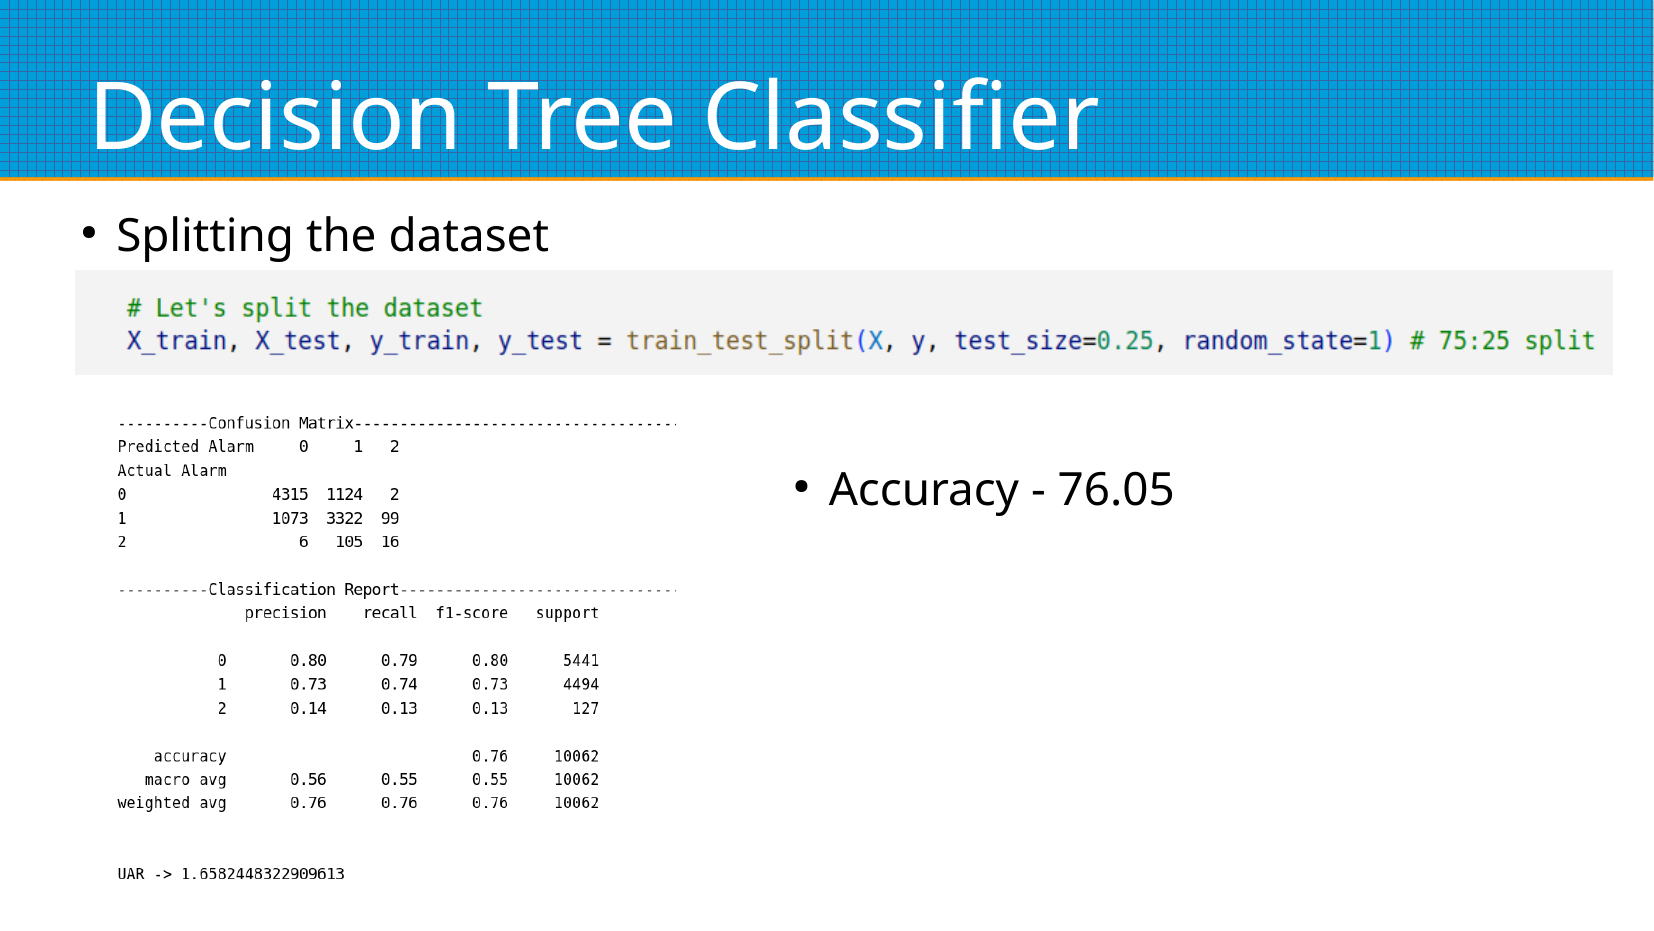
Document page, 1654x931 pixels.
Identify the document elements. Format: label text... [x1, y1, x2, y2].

title Decision Tree Classifier [88, 14, 1565, 178]
text_box Splitting the dataset [75, 196, 1576, 271]
picture [112, 402, 676, 896]
picture [75, 270, 1613, 376]
text_box Accuracy - 76.05 [787, 450, 1201, 525]
